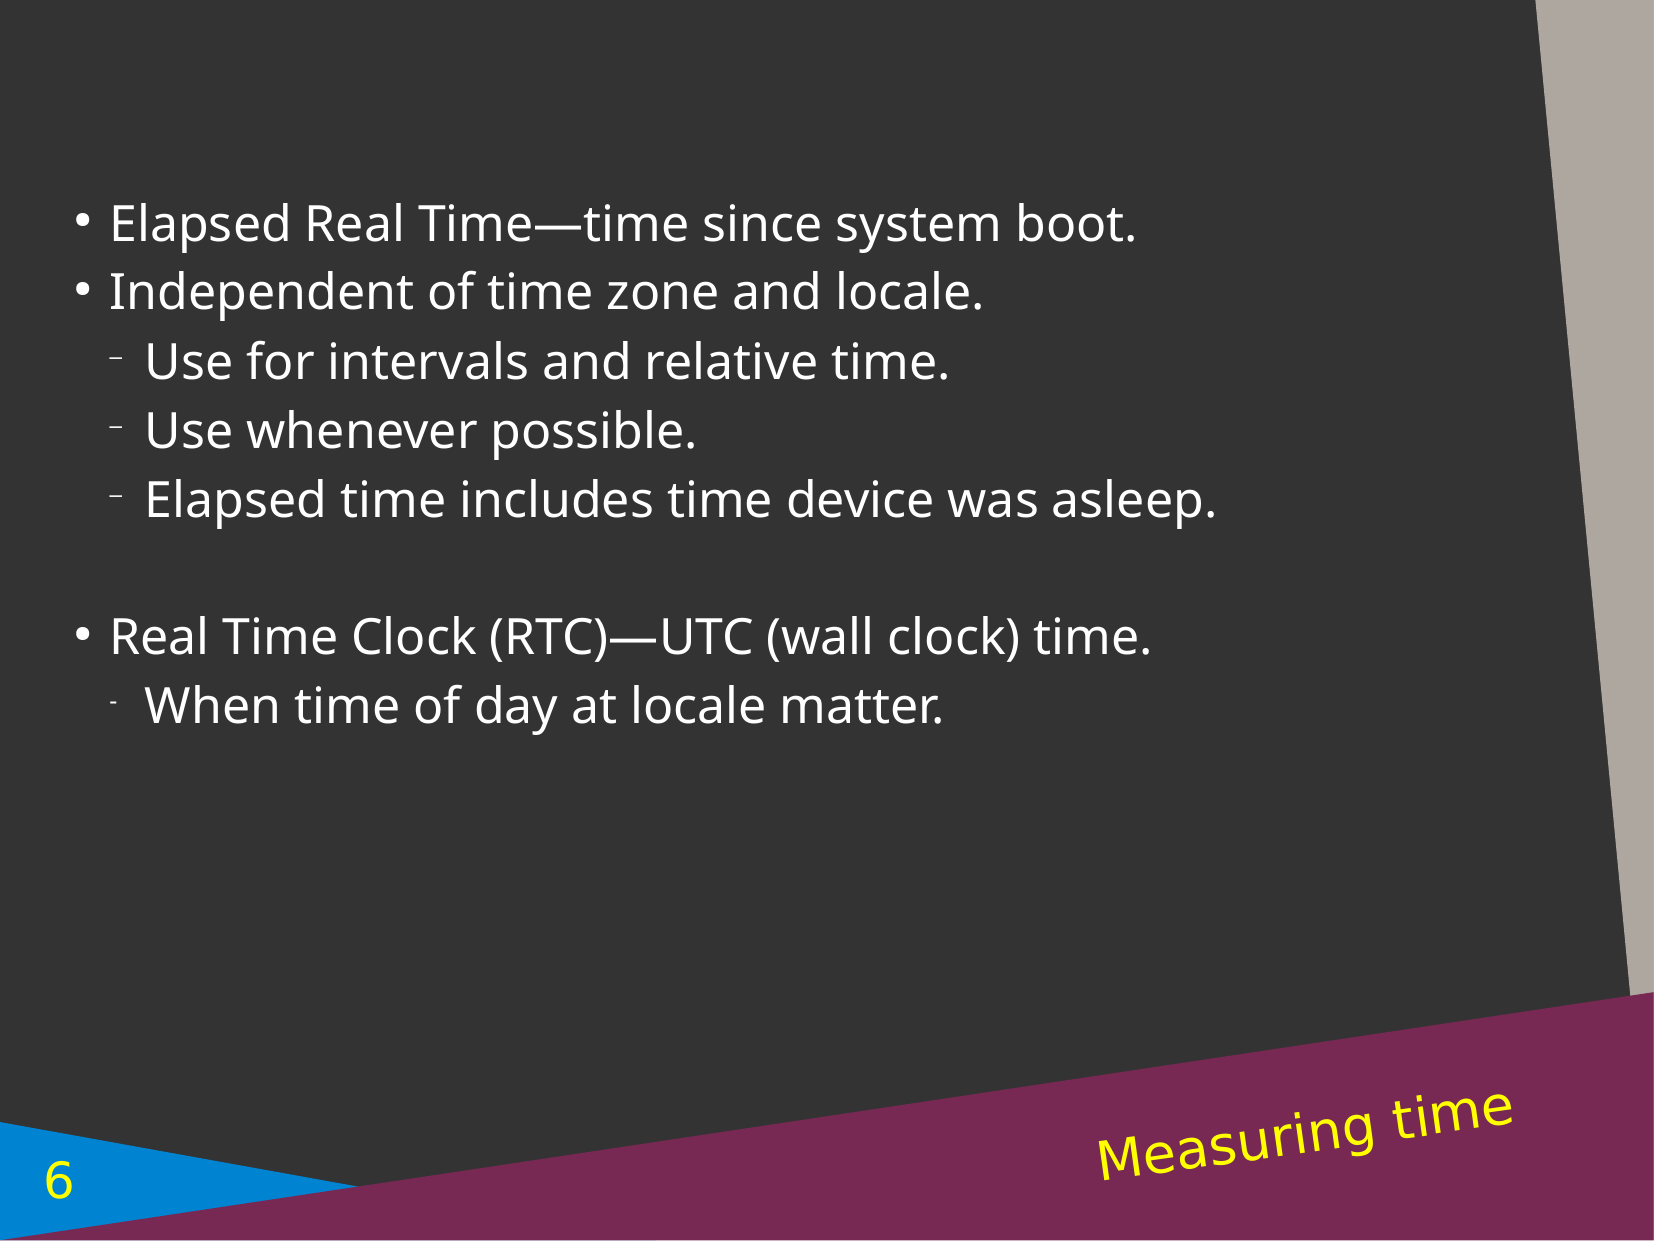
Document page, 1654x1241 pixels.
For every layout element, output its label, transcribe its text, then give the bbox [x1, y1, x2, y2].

text_box Elapsed Real Time—time since system boot. Independent of time zone and locale. Use for intervals and relative time. Use whenever possible. Elapsed time includes time device was asleep. Real Time Clock (RTC)—UTC (wall clock) time. When time of day at locale matter. [59, 167, 1536, 721]
title Measuring time [956, 995, 1654, 1241]
